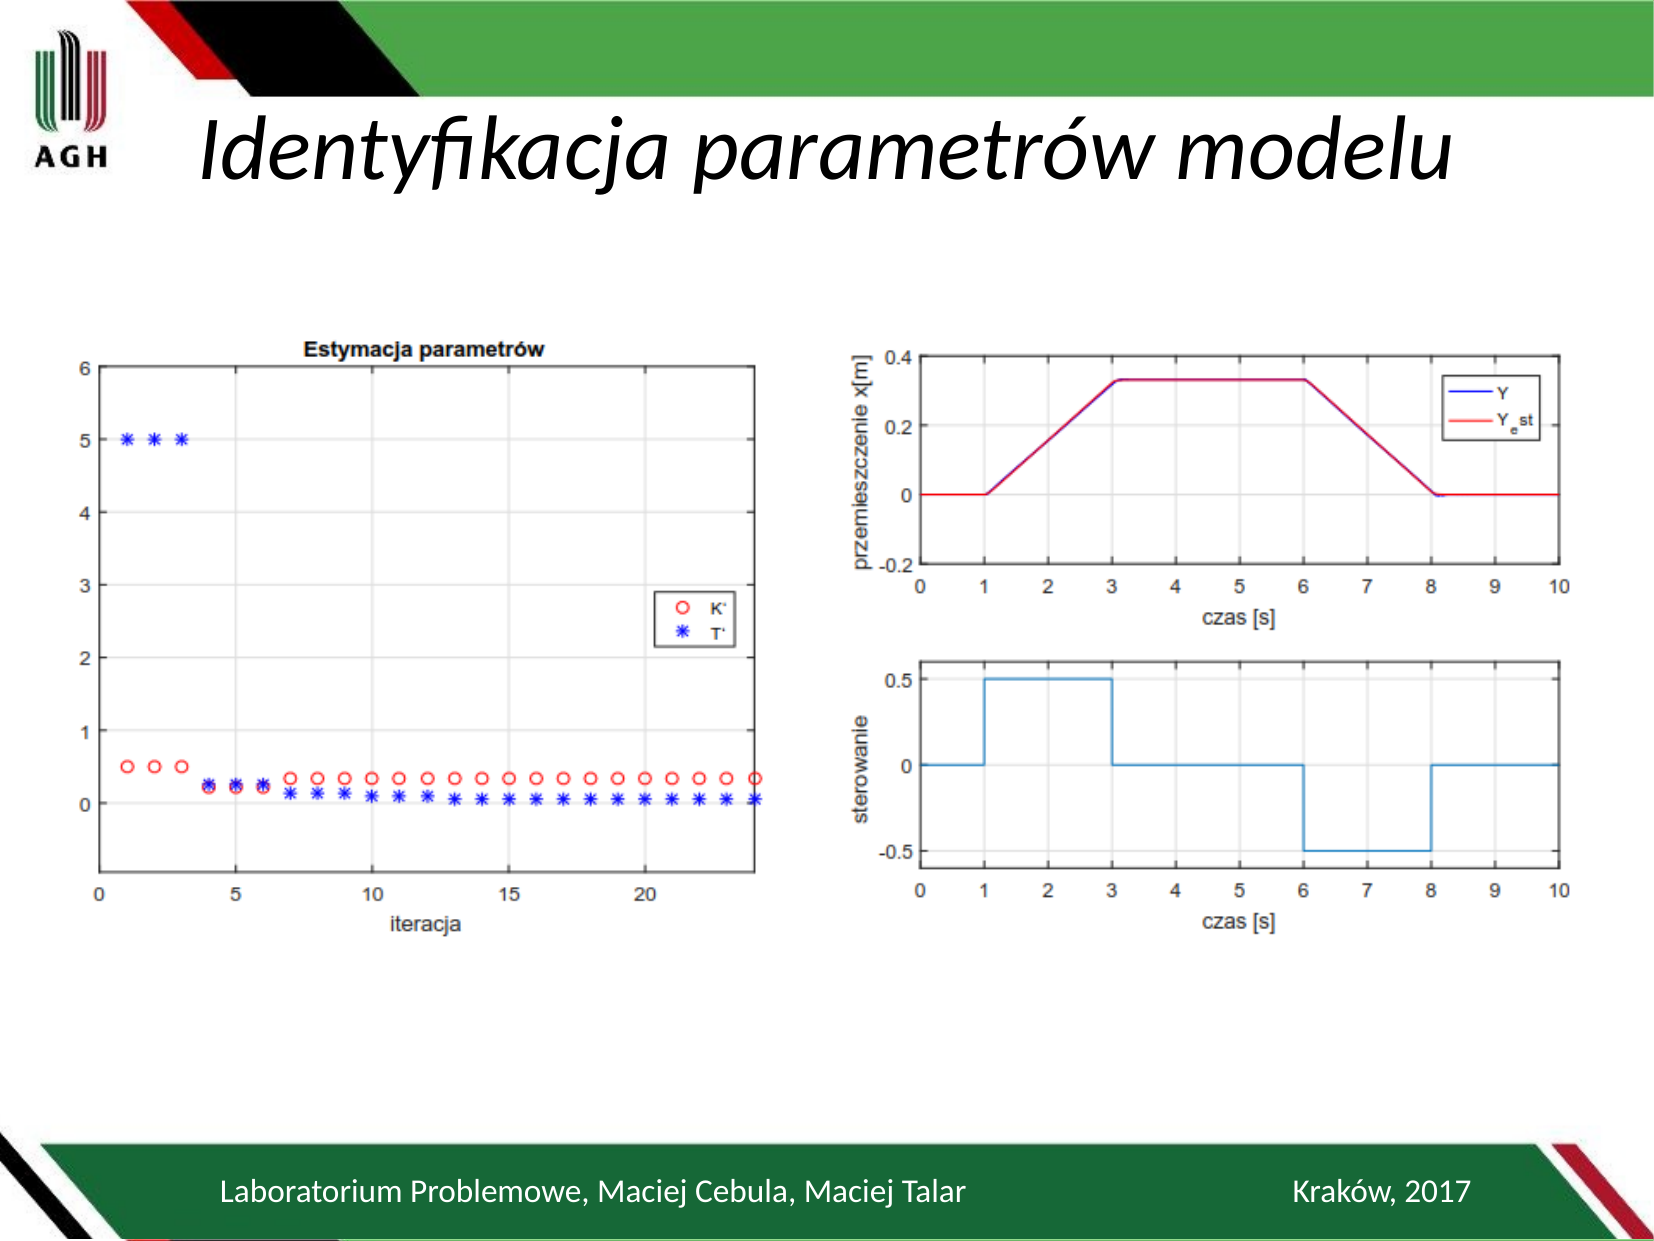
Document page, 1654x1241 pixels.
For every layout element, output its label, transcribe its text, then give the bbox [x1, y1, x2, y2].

text_box Kraków, 2017 [1285, 1161, 1487, 1217]
picture [0, 0, 1654, 1241]
title Identyfikacja parametrów modelu [82, 52, 1571, 260]
text_box Laboratorium Problemowe, Maciej Cebula, Maciej Talar [212, 1161, 976, 1217]
